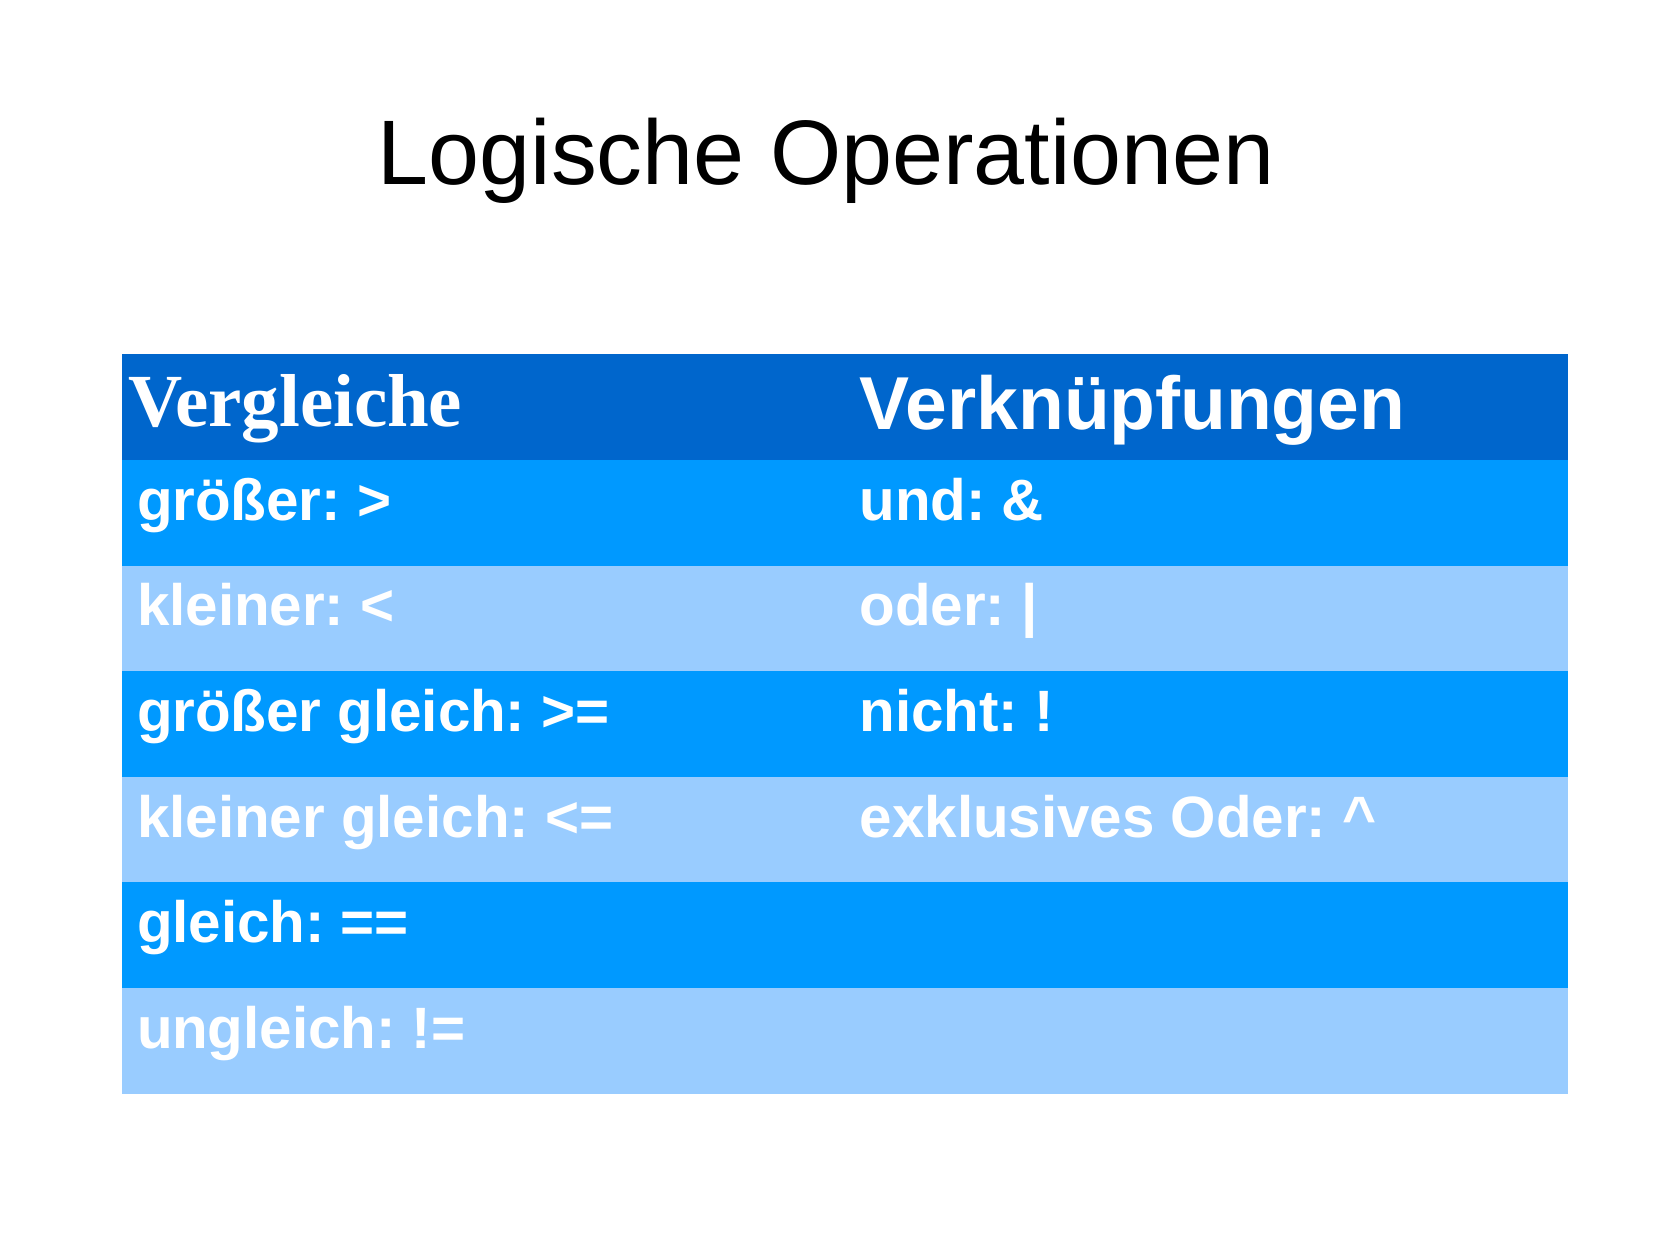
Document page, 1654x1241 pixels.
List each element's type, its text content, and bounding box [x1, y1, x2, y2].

table_cell kleiner: < [122, 566, 845, 671]
table_cell [845, 882, 1568, 988]
table_header Verknüpfungen [845, 354, 1568, 460]
table_cell kleiner gleich: <= [122, 777, 845, 882]
table_cell exklusives Oder: ^ [845, 777, 1568, 882]
table_cell nicht: ! [845, 671, 1568, 777]
table_cell oder: | [845, 566, 1568, 671]
table_cell gleich: == [122, 882, 845, 988]
table_cell [845, 988, 1568, 1094]
table_cell und: & [845, 460, 1568, 566]
table_header Vergleiche [122, 354, 845, 460]
table_cell größer gleich: >= [122, 671, 845, 777]
table_cell ungleich: != [122, 988, 845, 1094]
title Logische Operationen [82, 49, 1571, 257]
table_cell größer: > [122, 460, 845, 566]
